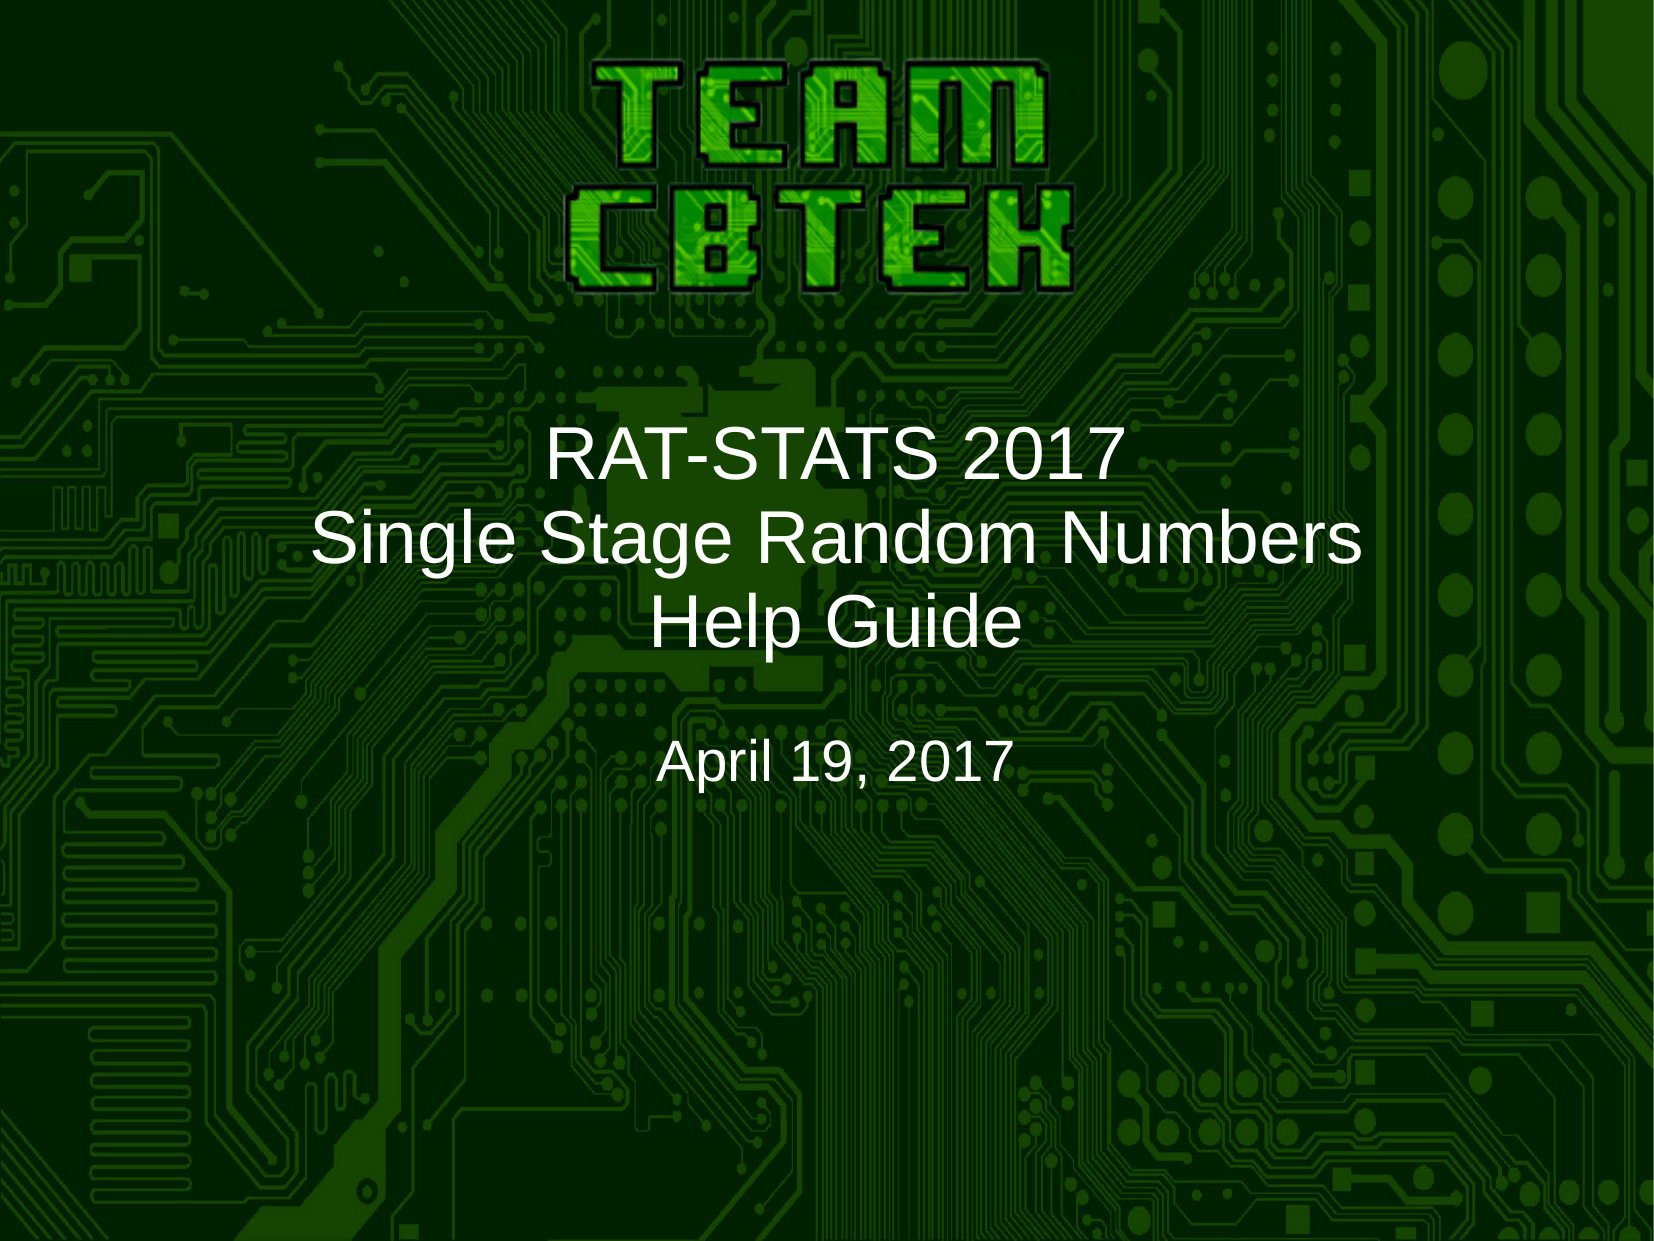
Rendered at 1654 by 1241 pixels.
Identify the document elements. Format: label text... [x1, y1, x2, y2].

picture [0, 0, 1654, 1241]
title RAT-STATS 2017 Single Stage Random Numbers Help Guide April 19, 2017 [92, 411, 1581, 794]
